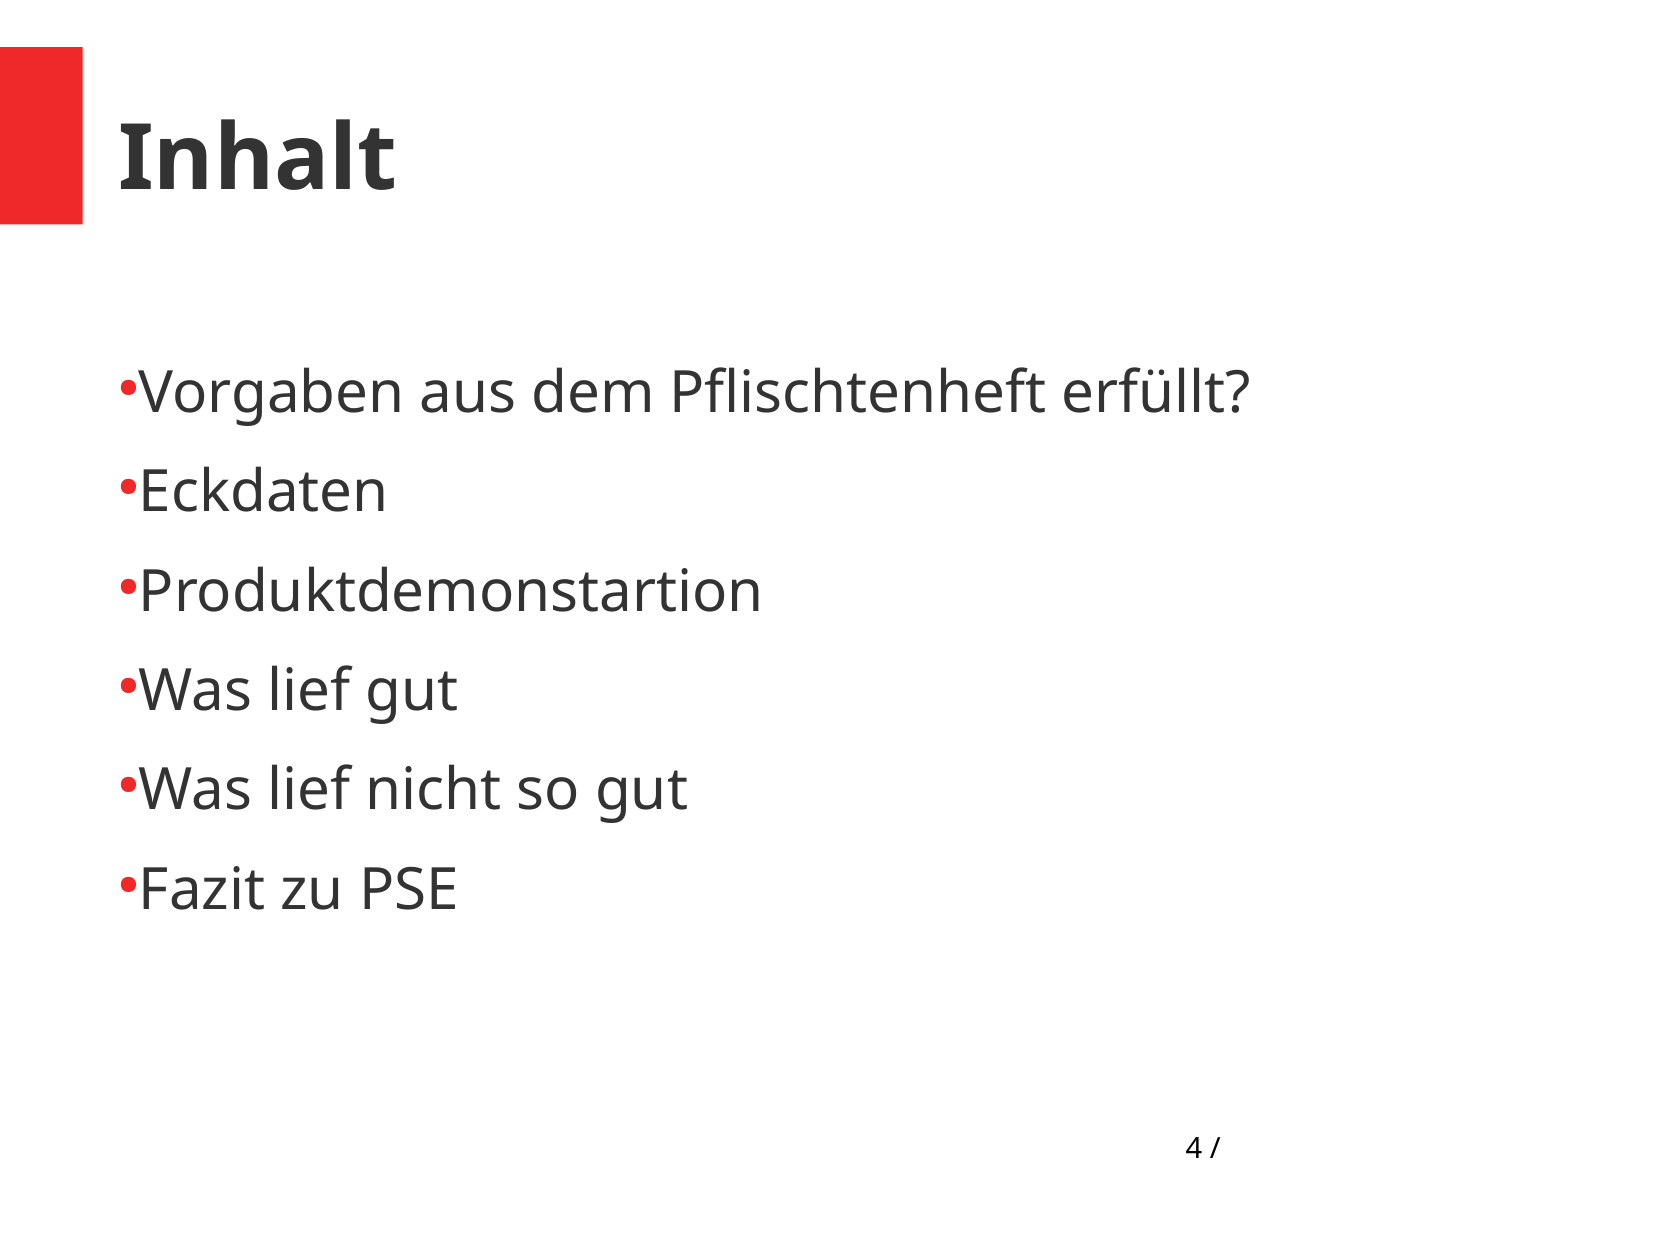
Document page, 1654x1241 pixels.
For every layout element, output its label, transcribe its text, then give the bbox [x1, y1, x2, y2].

title Inhalt [118, 49, 1571, 257]
list Vorgaben aus dem Pflischtenheft erfüllt? Eckdaten Produktdemonstartion Was lief gut Was lief nicht so gut Fazit zu PSE [118, 354, 1536, 1074]
text_box / [1185, 1129, 1571, 1216]
